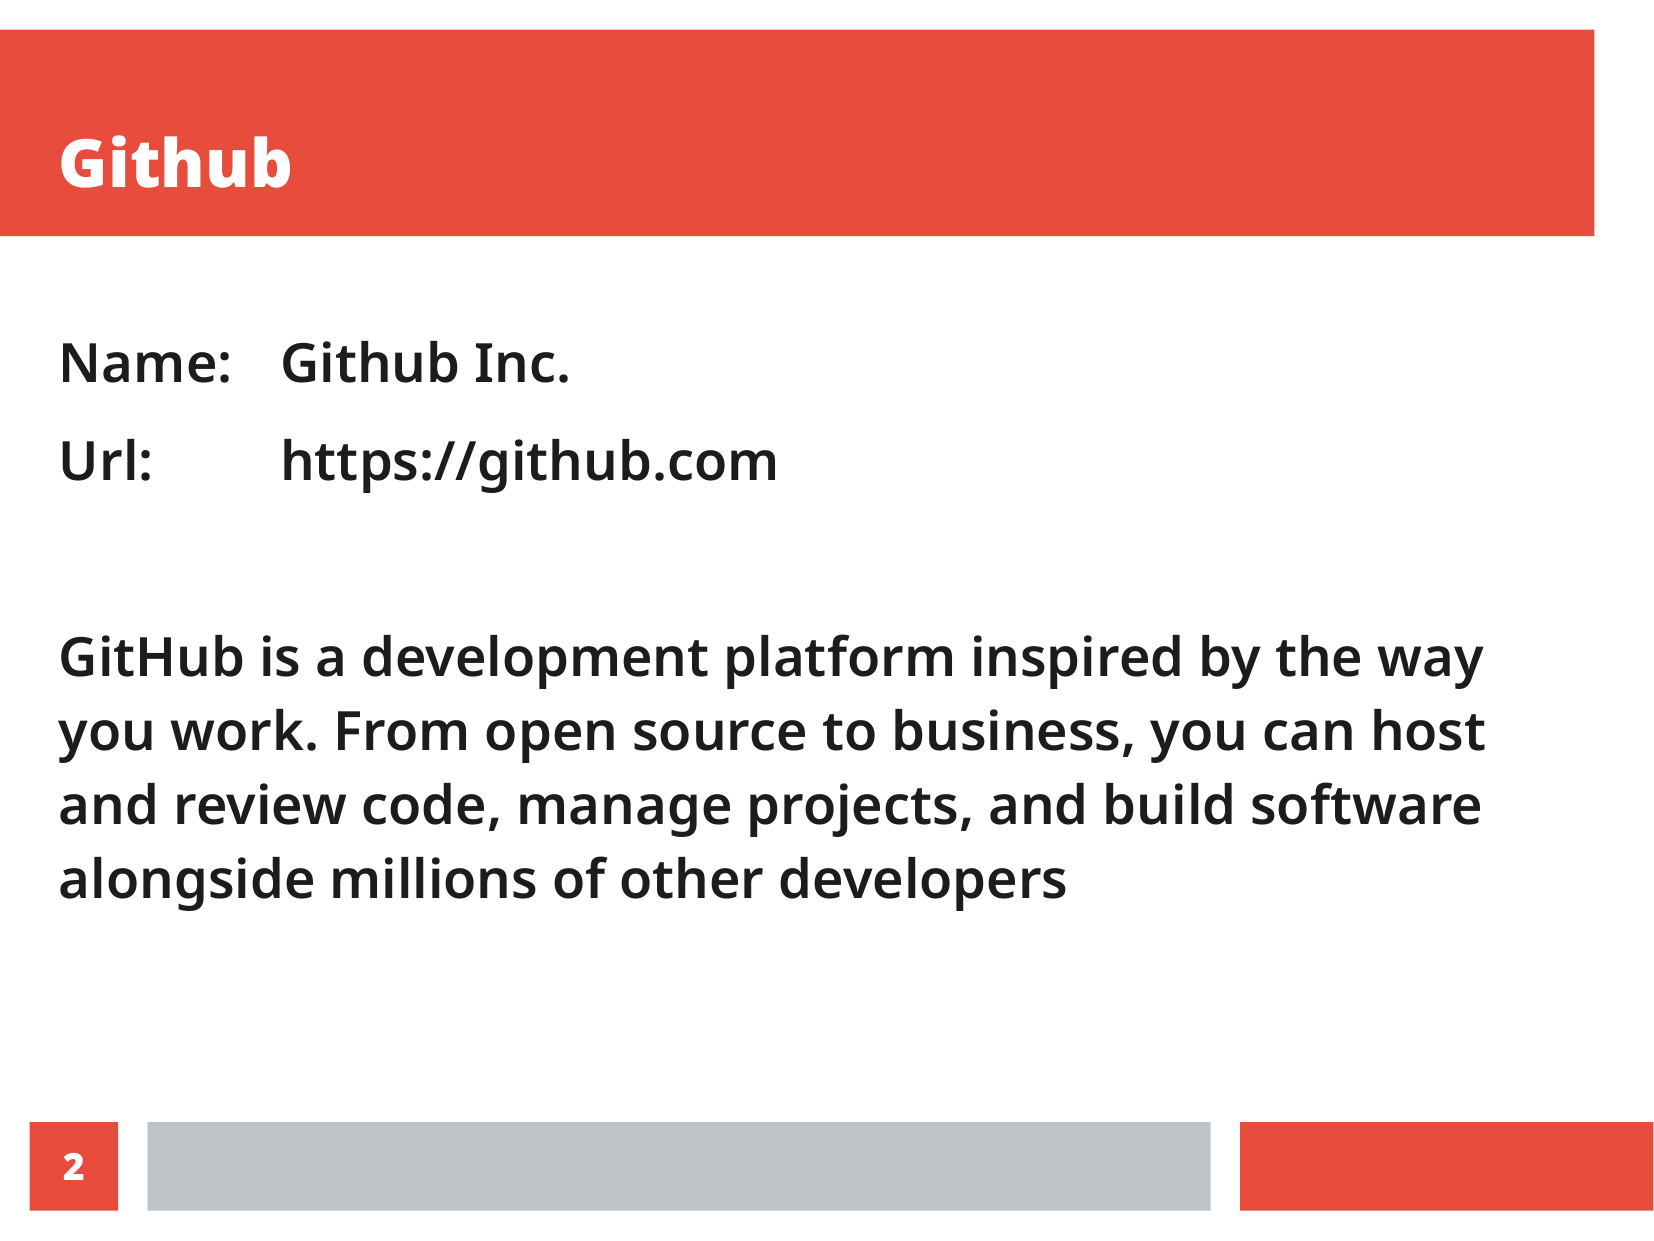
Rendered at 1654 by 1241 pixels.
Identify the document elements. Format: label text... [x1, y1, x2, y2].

list Name: Github Inc. Url: https://github.com GitHub is a development platform inspired by the way you work. From open source to business, you can host and review code, manage projects, and build software alongside millions of other developers [59, 324, 1565, 1093]
title Github [59, 59, 1595, 207]
